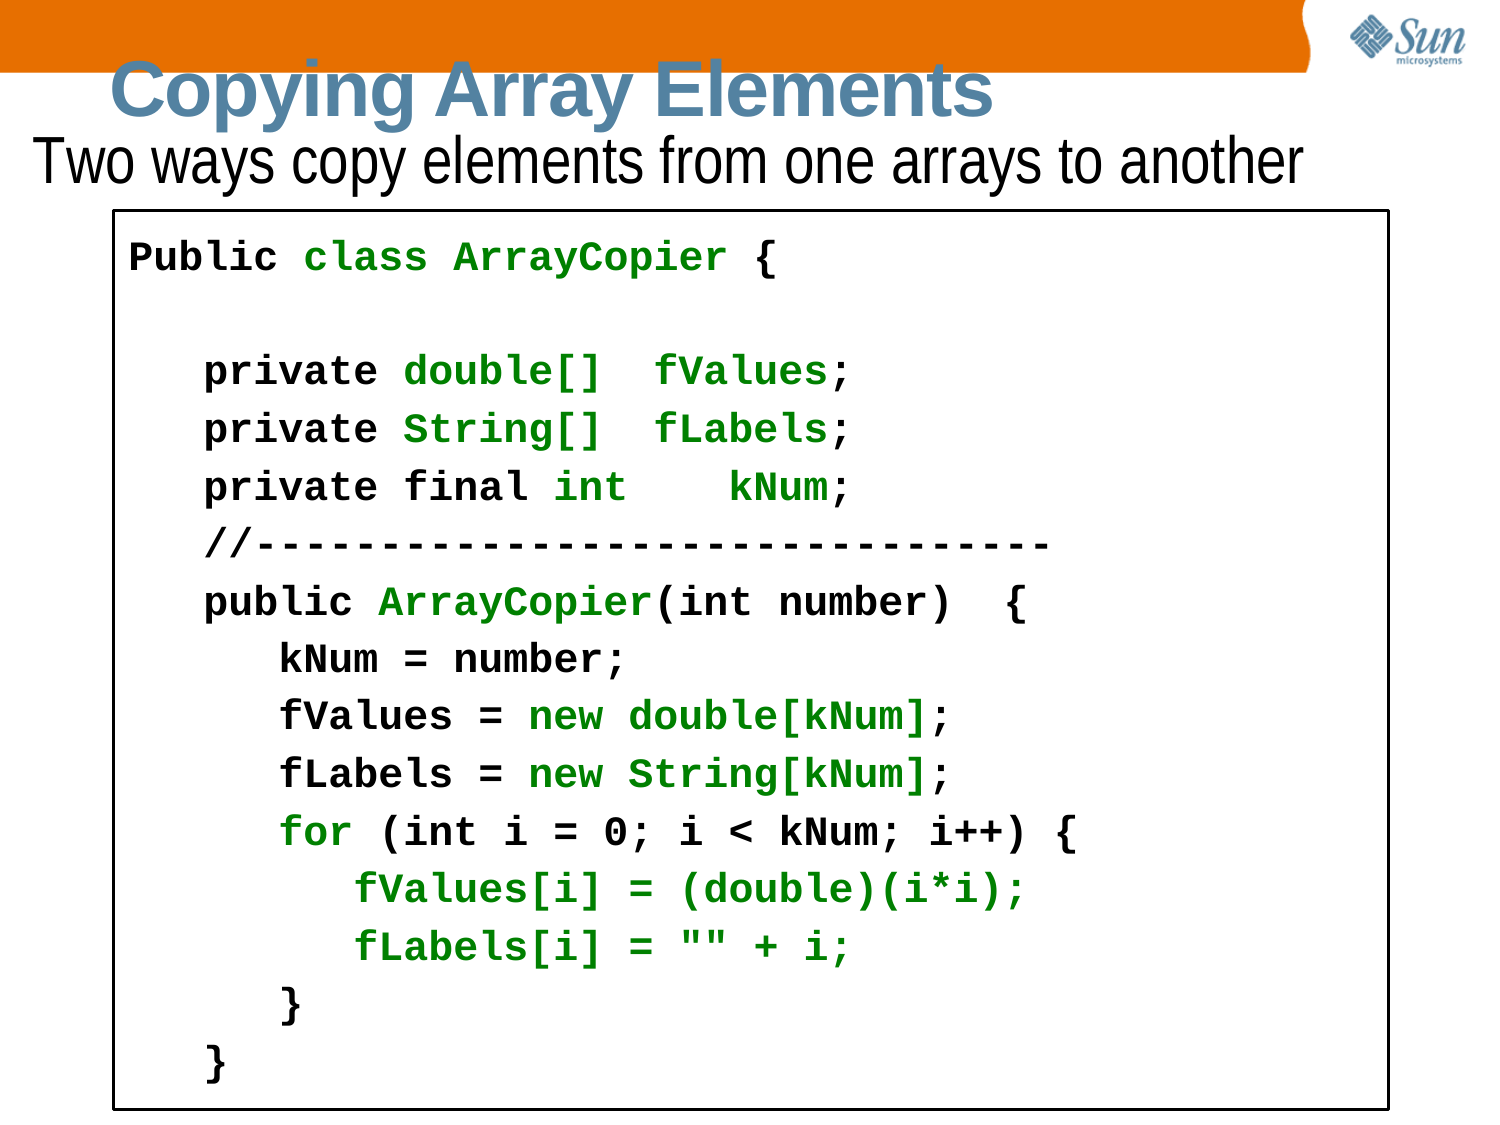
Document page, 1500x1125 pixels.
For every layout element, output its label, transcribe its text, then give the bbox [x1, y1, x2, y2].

title Copying Array Elements [109, 52, 1472, 130]
text_box Public class ArrayCopier { private double[] fValues; private String[] fLabels; private final int kNum; //-------------------------------- public ArrayCopier(int number) { kNum = number; fValues = new double[kNum]; fLabels = new String[kNum]; for (int i = 0; i < kNum; i++) { fValues[i] = (double)(i*i); fLabels[i] = "" + i; } } [113, 210, 1389, 1110]
picture [0, 0, 1500, 75]
list Two ways copy elements from one arrays to another [13, 130, 1500, 377]
